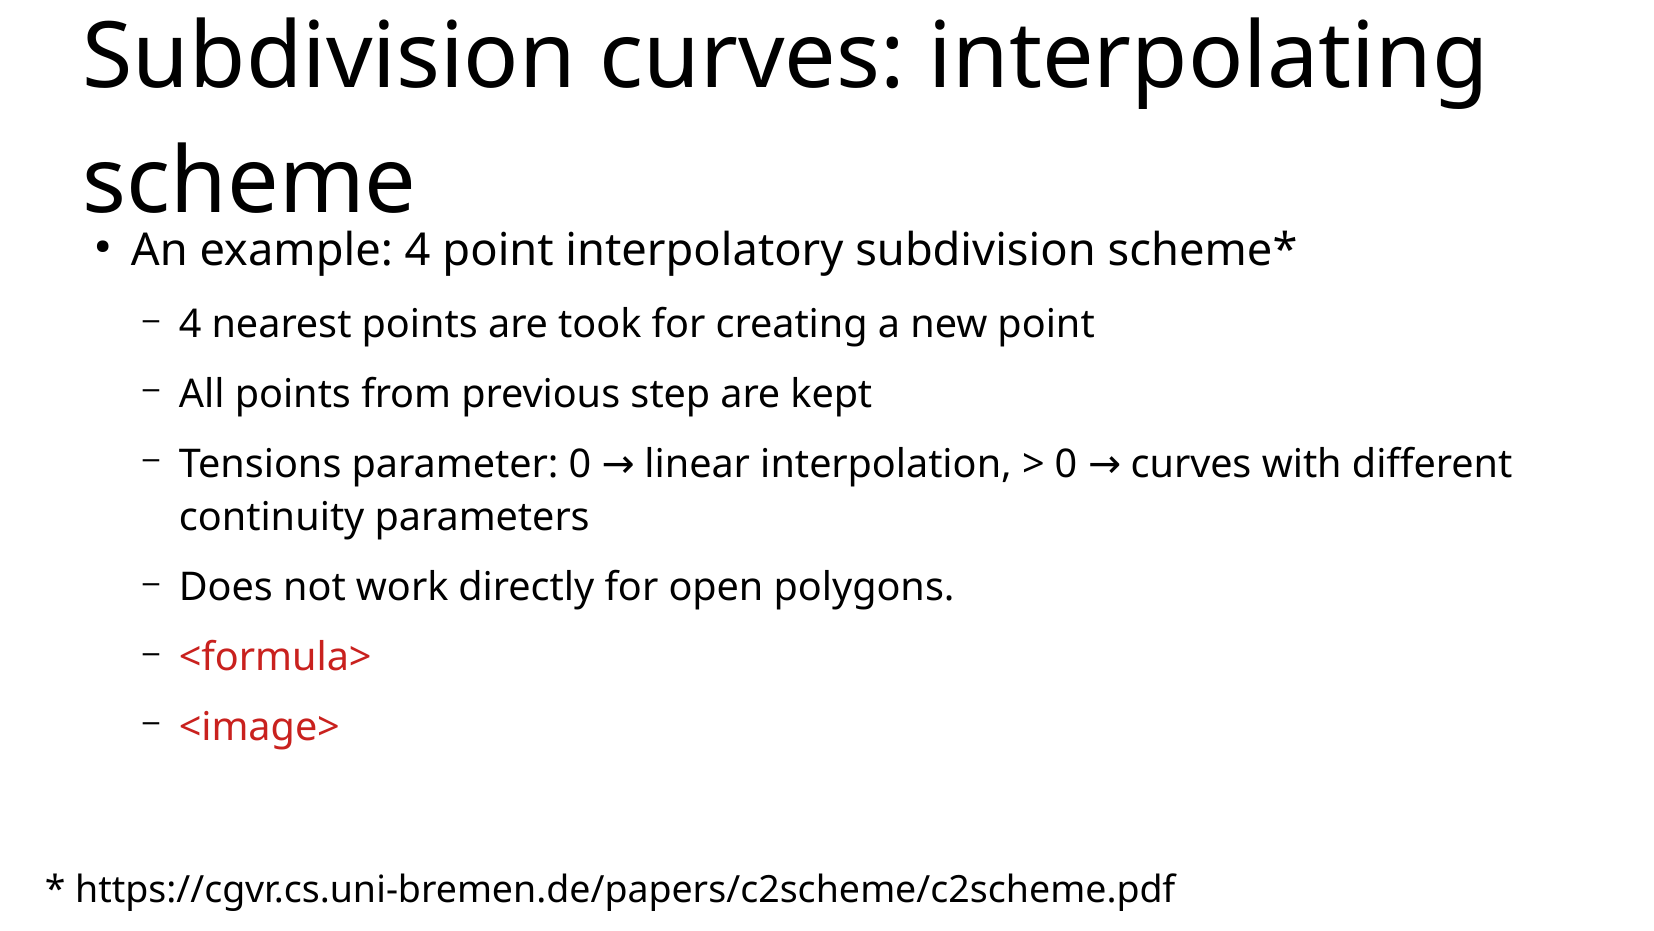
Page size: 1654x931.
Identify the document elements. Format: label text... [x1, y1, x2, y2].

list An example: 4 point interpolatory subdivision scheme* 4 nearest points are took for creating a new point All points from previous step are kept Tensions parameter: 0 → linear interpolation, > 0 → curves with different continuity parameters Does not work directly for open polygons. <formula> <image> [82, 217, 1571, 758]
title Subdivision curves: interpolating scheme [82, 37, 1571, 193]
text_box * https://cgvr.cs.uni-bremen.de/papers/c2scheme/c2scheme.pdf [30, 855, 1621, 917]
